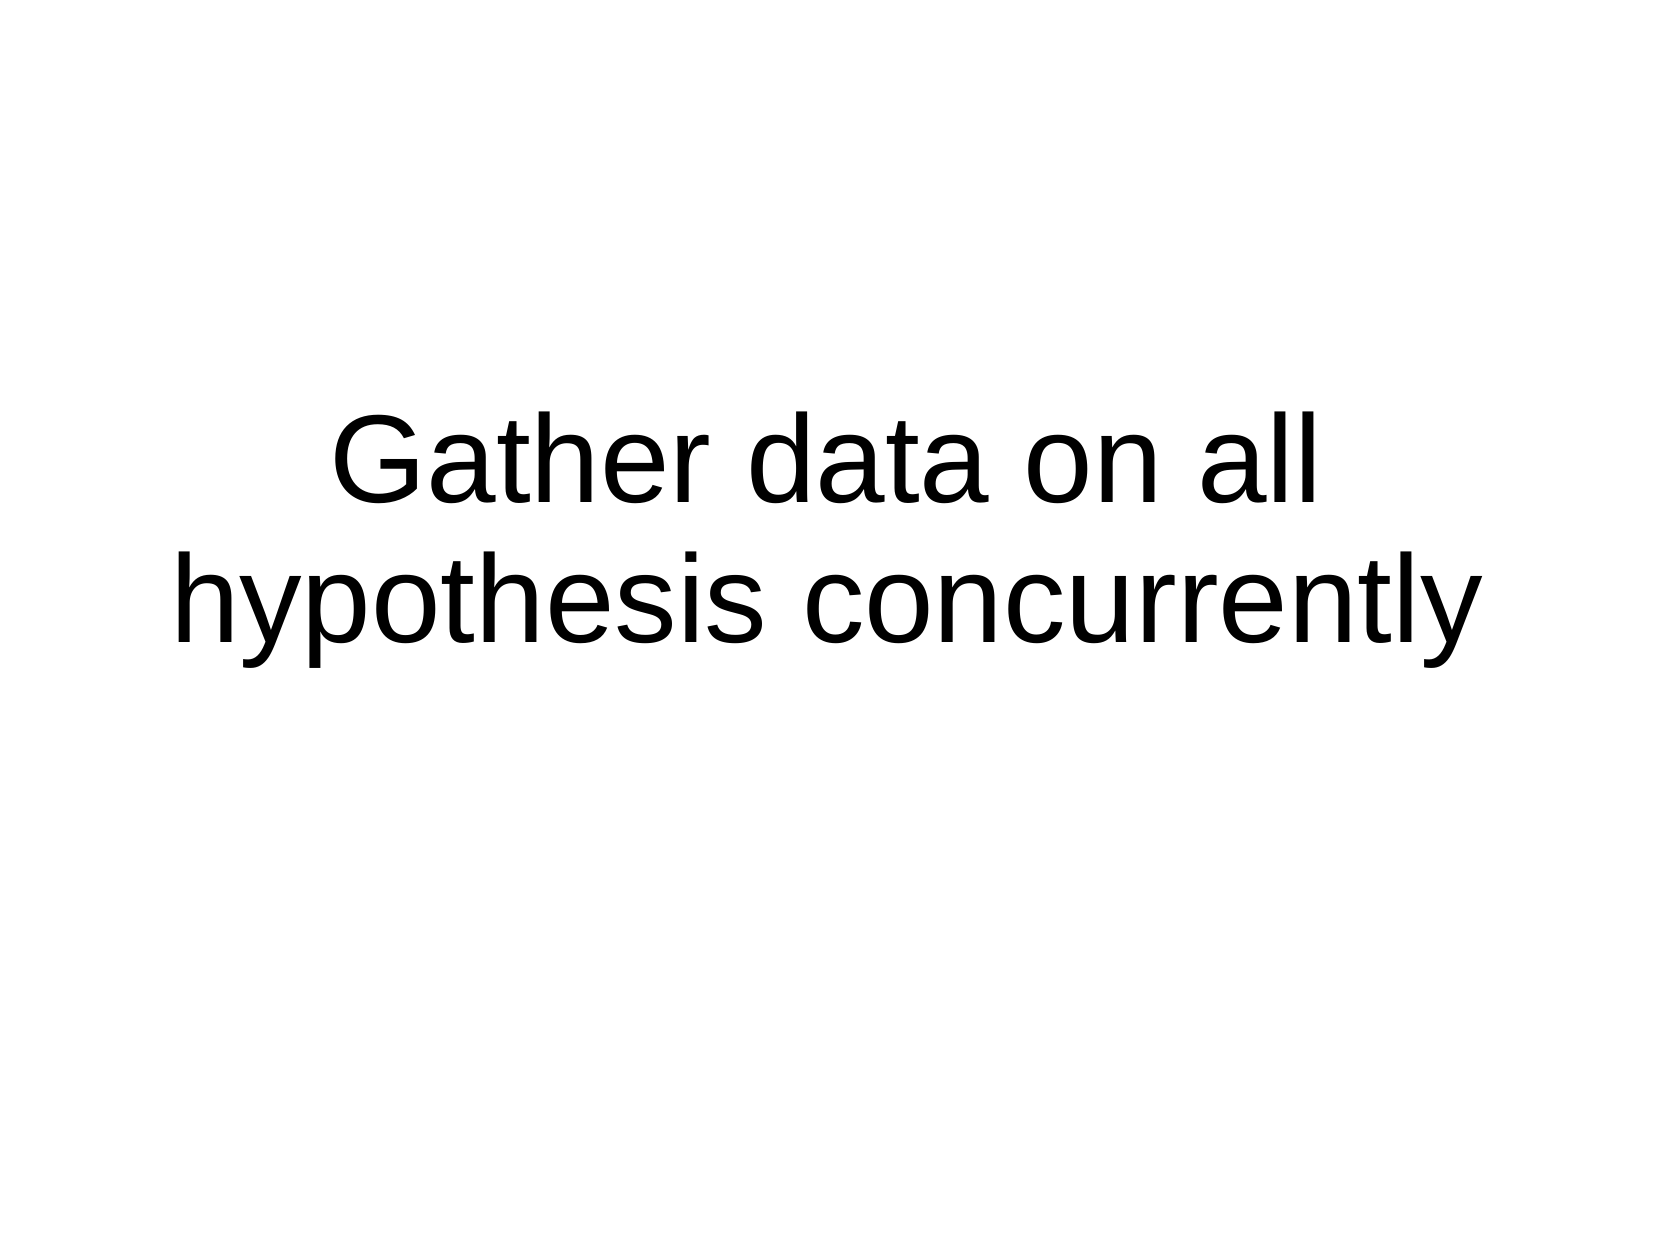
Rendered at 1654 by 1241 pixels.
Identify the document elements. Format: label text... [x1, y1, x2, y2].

subtitle Gather data on all hypothesis concurrently [82, 49, 1571, 1010]
